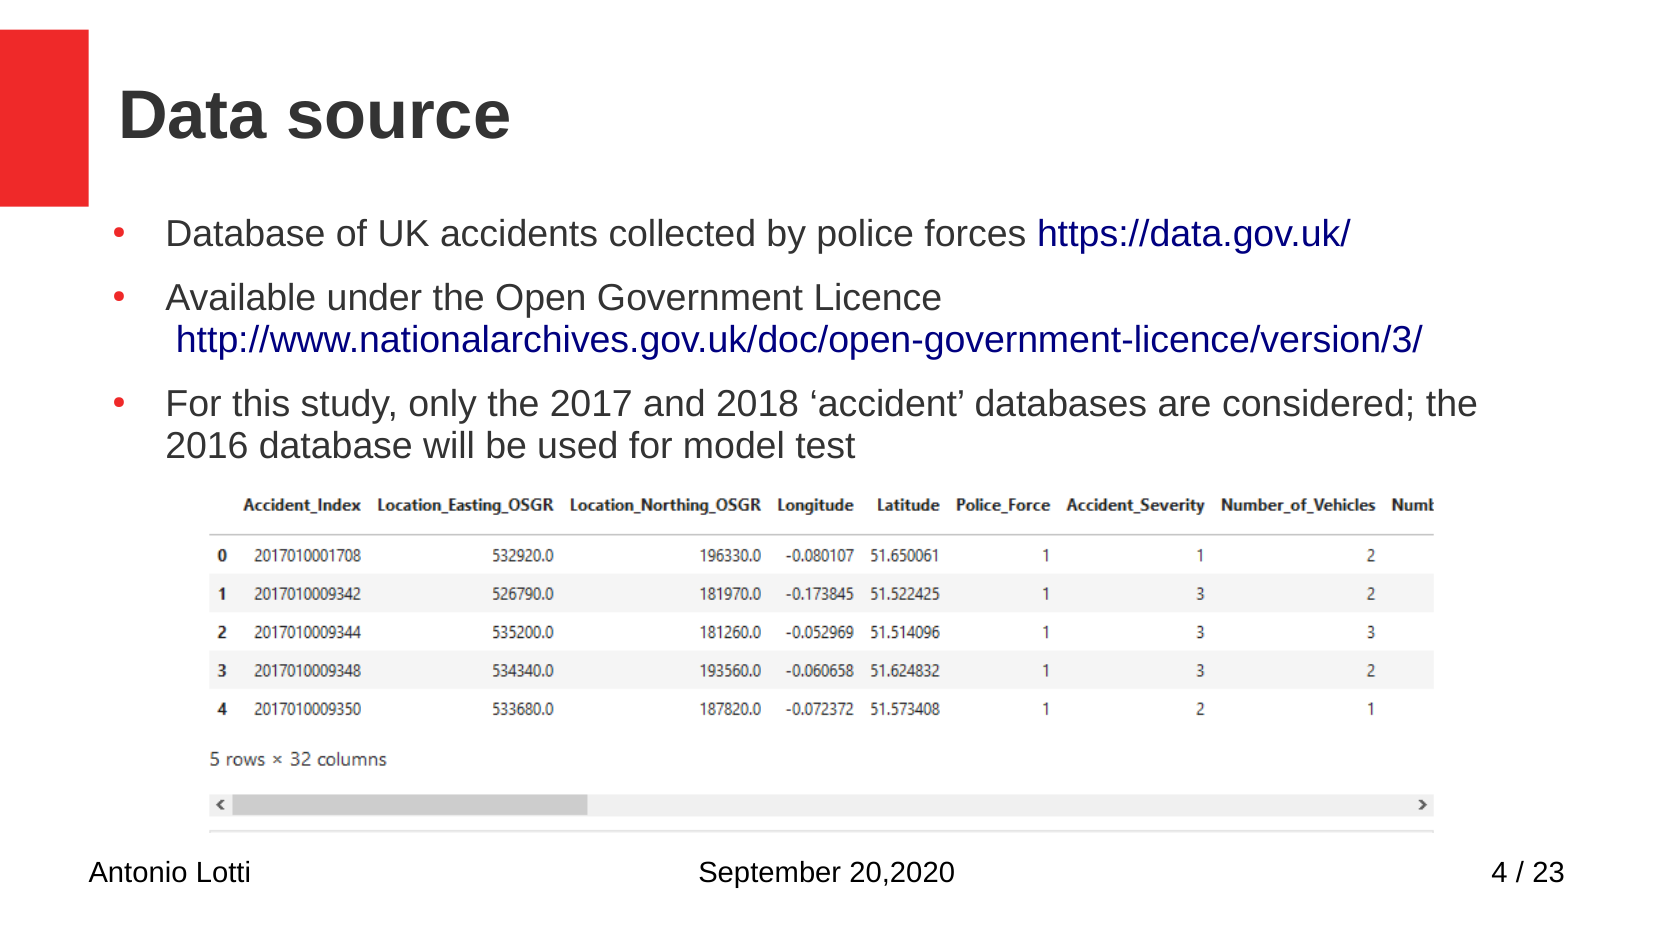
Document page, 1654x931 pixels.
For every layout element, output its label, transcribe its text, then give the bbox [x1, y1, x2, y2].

title Data source [118, 37, 1571, 193]
picture [204, 478, 1449, 833]
list Database of UK accidents collected by police forces https://data.gov.uk/ Available under the Open Government Licence http://www.nationalarchives.gov.uk/doc/open-government-licence/version/3/ For this study, only the 2017 and 2018 ‘accident’ databases are considered; the 2016 database will be used for model test [94, 212, 1542, 753]
